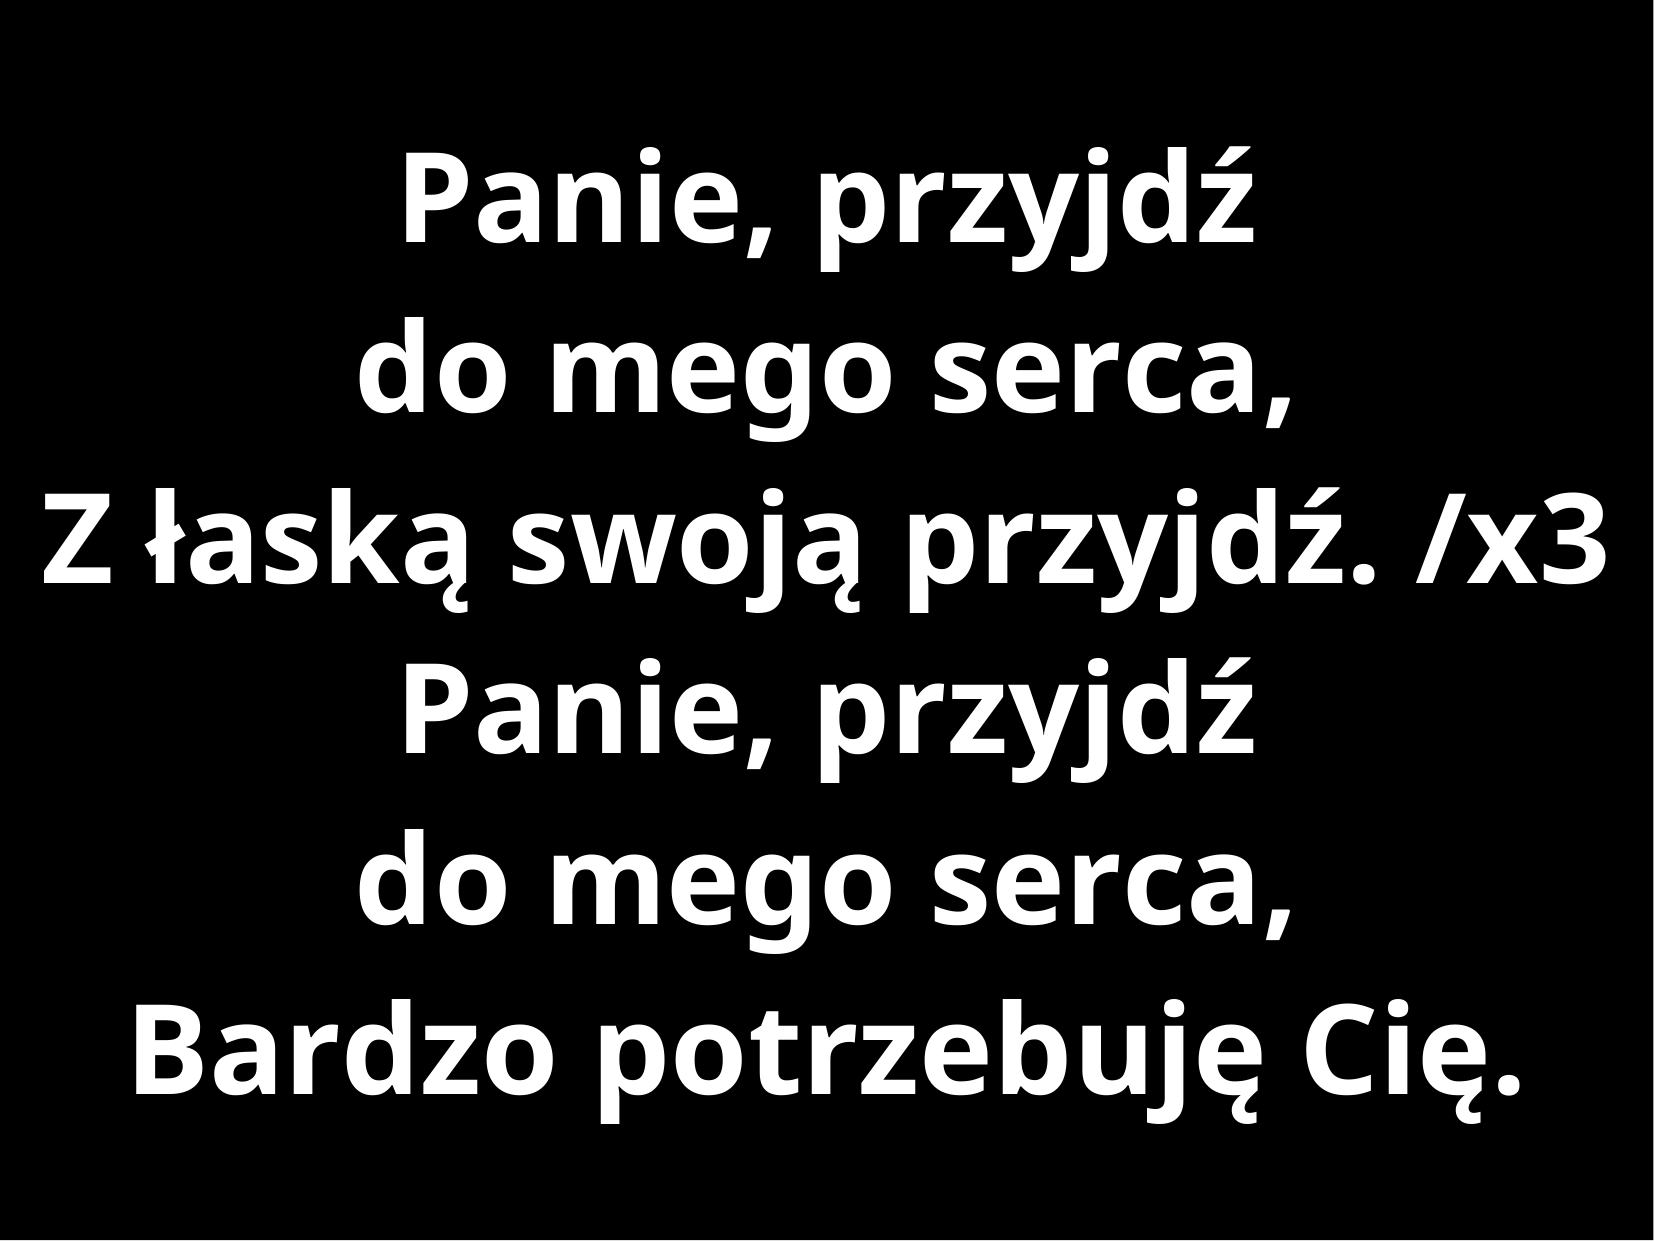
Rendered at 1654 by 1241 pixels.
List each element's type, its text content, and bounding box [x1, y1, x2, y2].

title Panie, przyjdź do mego serca, Z łaską swoją przyjdź. /x3 Panie, przyjdź do mego serca, Bardzo potrzebuję Cię. [0, 0, 1654, 1241]
